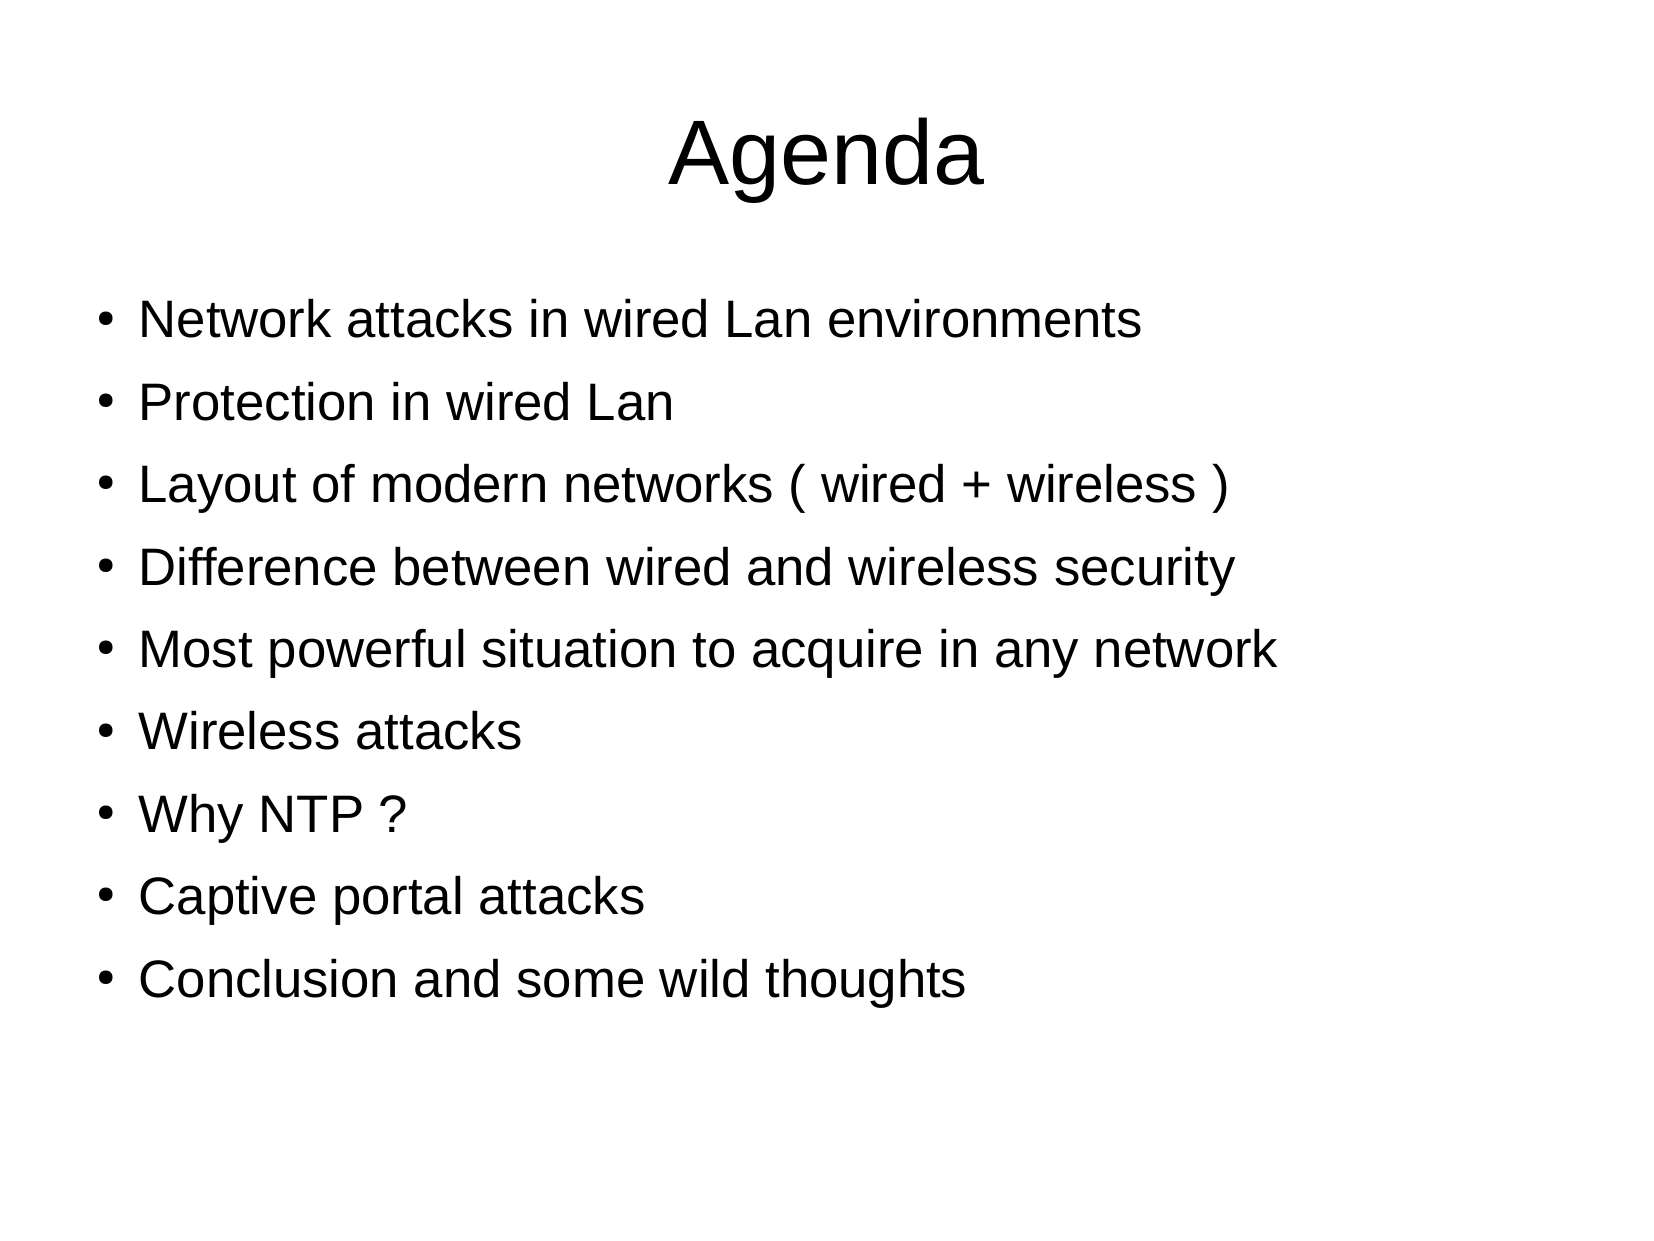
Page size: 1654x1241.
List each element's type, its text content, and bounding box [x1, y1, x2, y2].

title Agenda [82, 49, 1571, 257]
list Network attacks in wired Lan environments Protection in wired Lan Layout of modern networks ( wired + wireless ) Difference between wired and wireless security Most powerful situation to acquire in any network Wireless attacks Why NTP ? Captive portal attacks Conclusion and some wild thoughts [82, 290, 1571, 1010]
